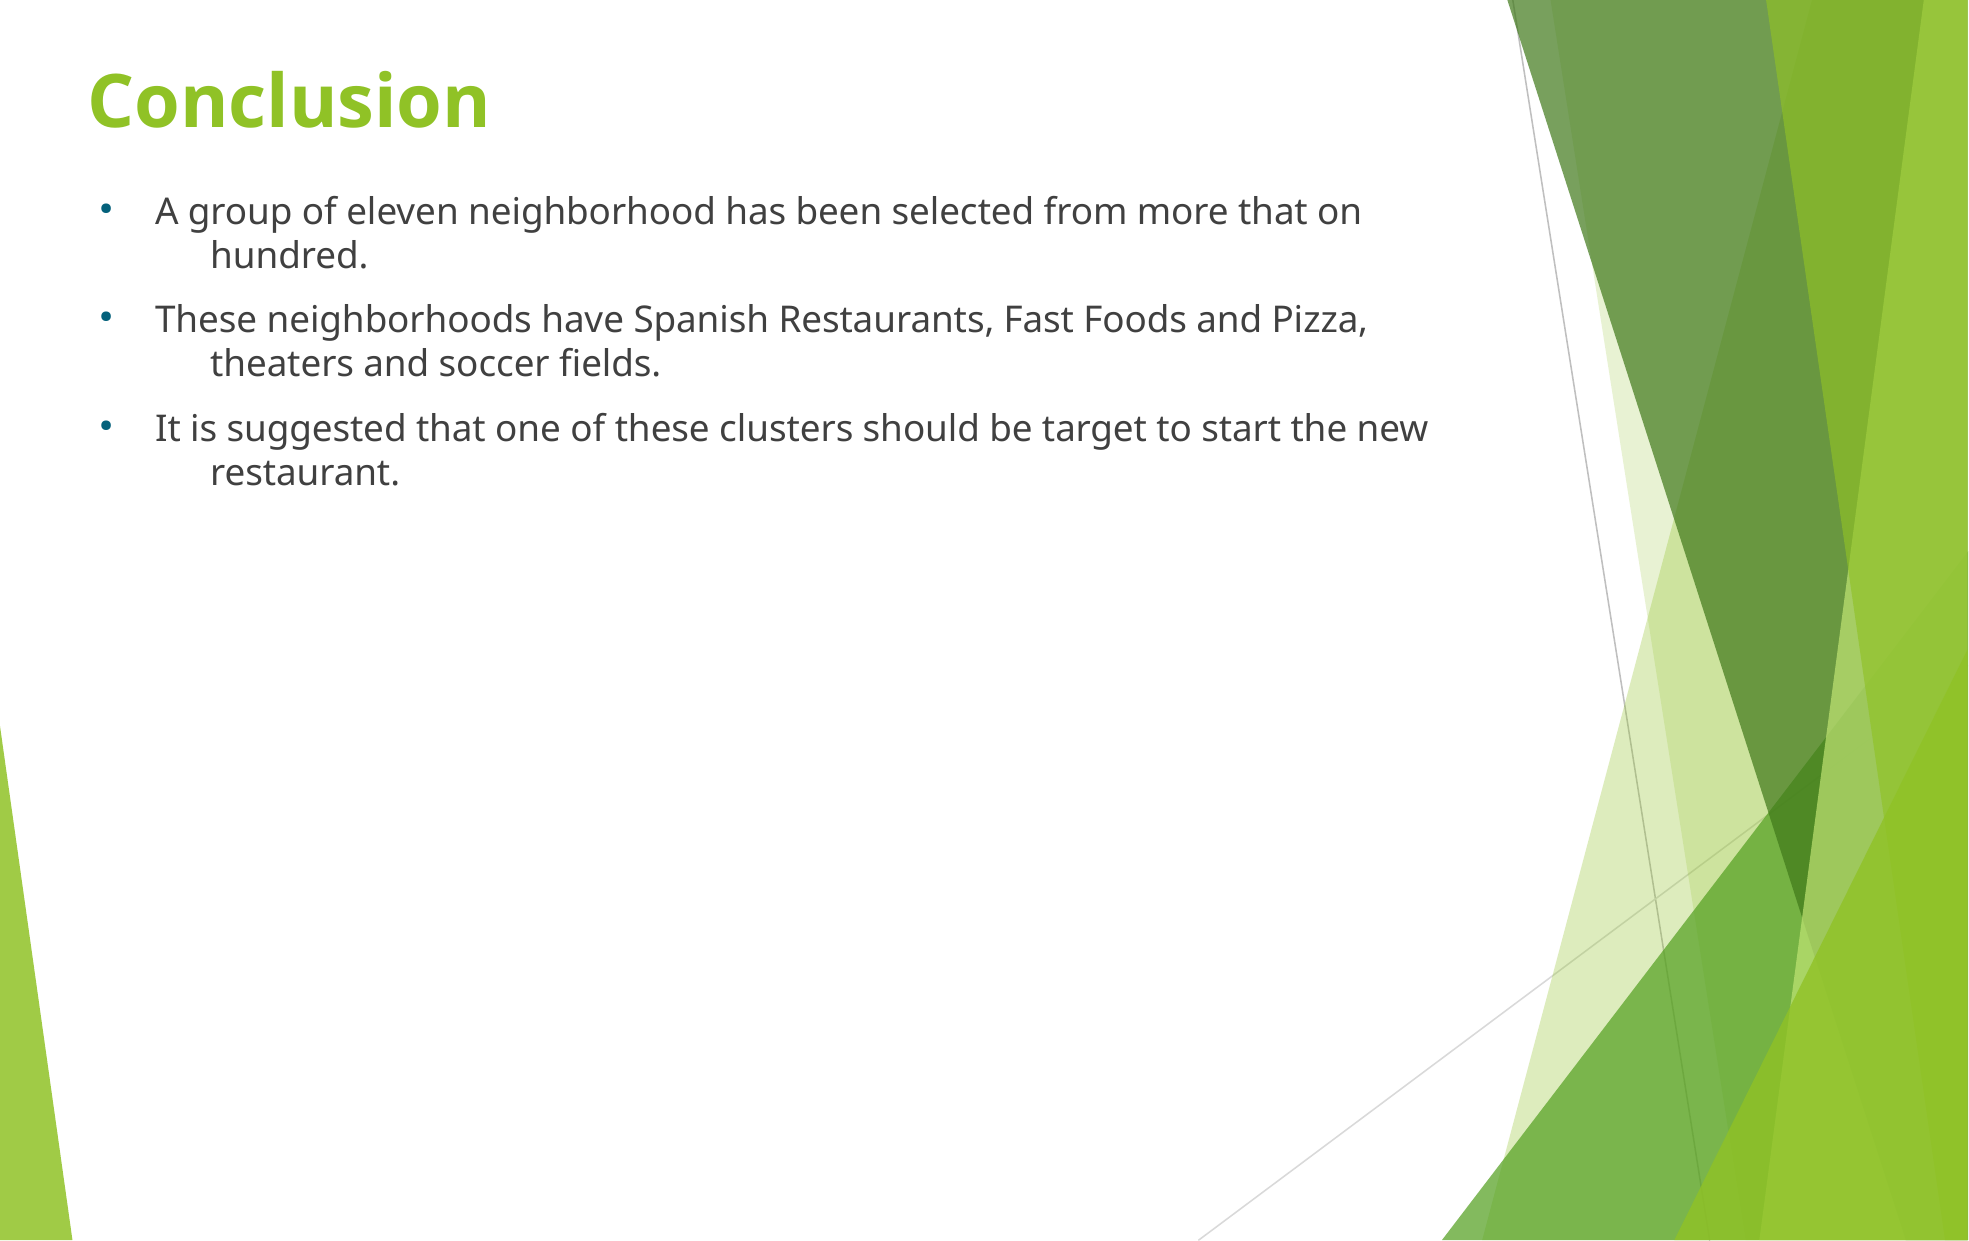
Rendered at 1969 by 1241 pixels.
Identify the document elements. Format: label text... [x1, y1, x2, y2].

list A group of eleven neighborhood has been selected from more that on hundred. These neighborhoods have Spanish Restaurants, Fast Foods and Pizza, theaters and soccer fields. It is suggested that one of these clusters should be target to start the new restaurant. [84, 179, 1500, 1081]
title Conclusion [72, 46, 729, 163]
